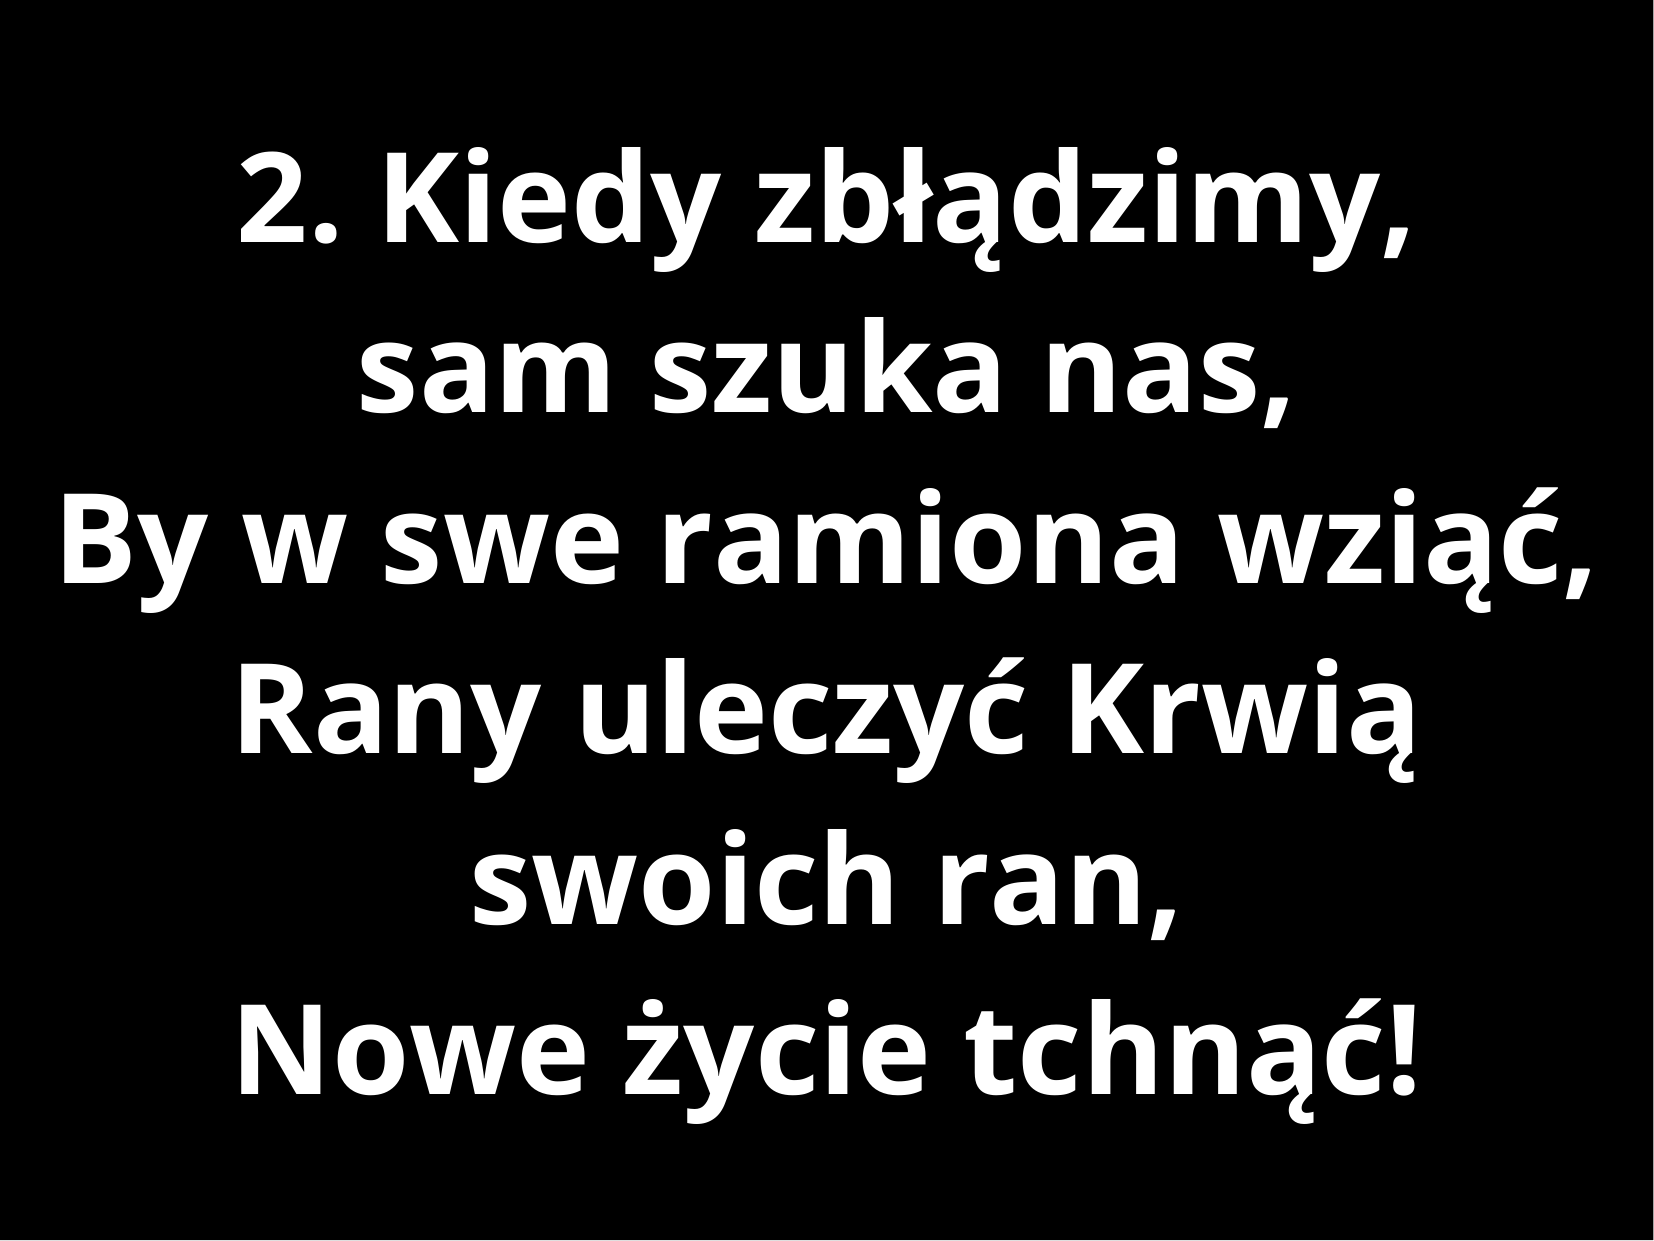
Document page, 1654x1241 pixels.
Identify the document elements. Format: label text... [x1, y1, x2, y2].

title 2. Kiedy zbłądzimy, sam szuka nas, By w swe ramiona wziąć, Rany uleczyć Krwią swoich ran, Nowe życie tchnąć! [0, 0, 1654, 1241]
